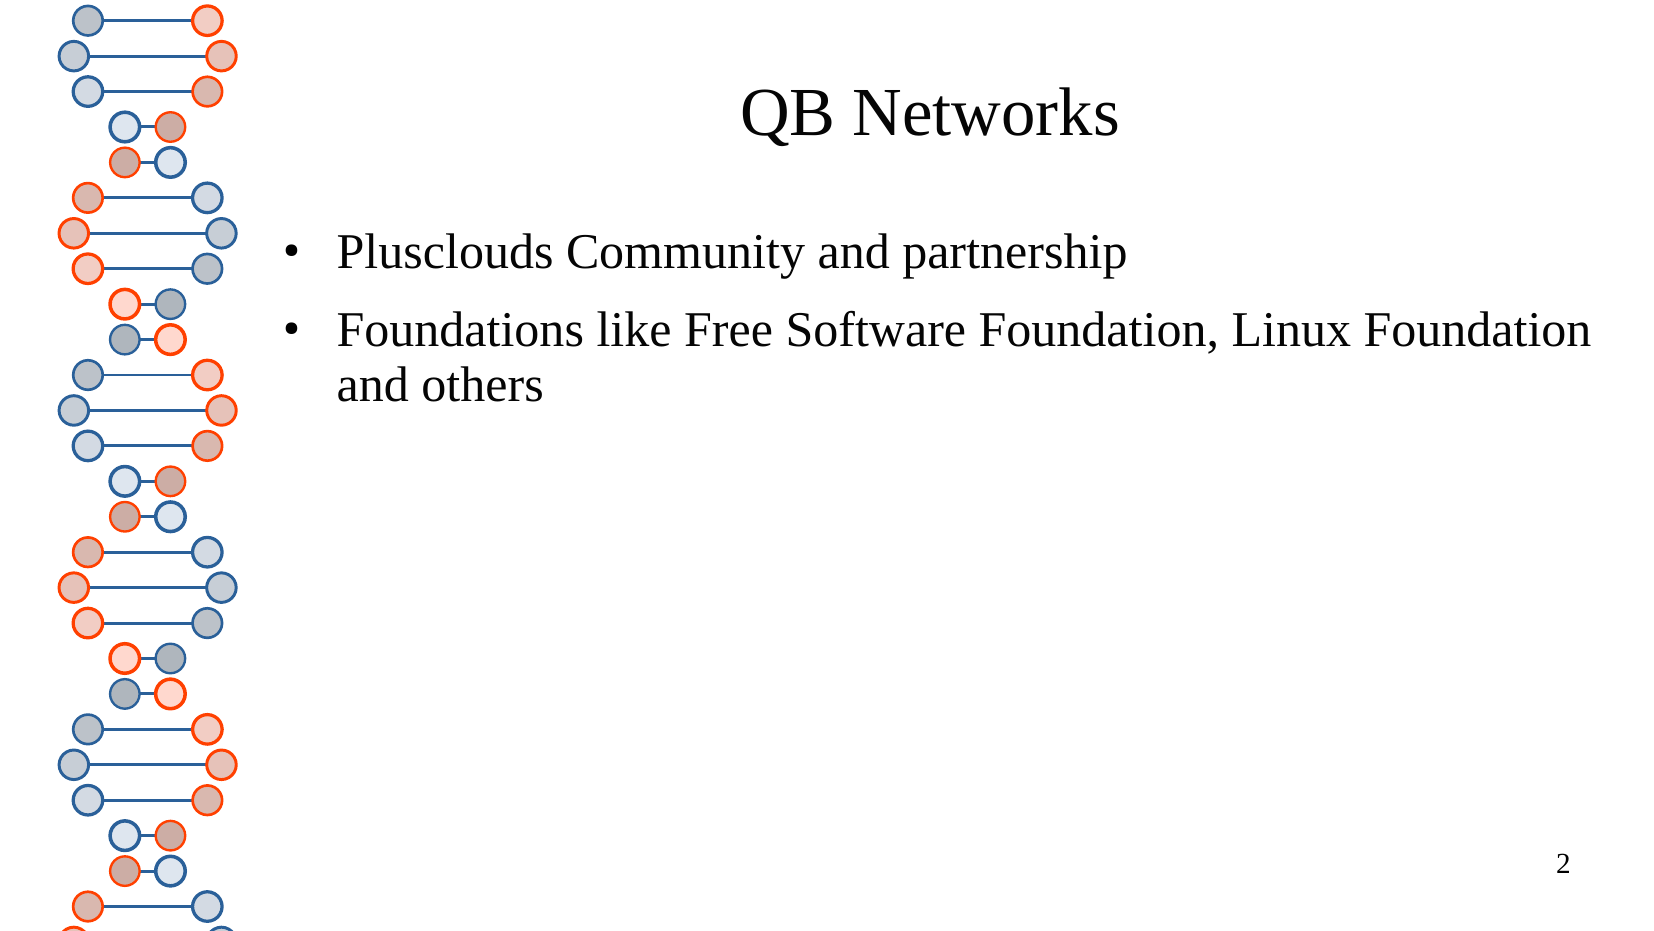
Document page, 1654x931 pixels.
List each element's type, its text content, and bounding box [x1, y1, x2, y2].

list Plusclouds Community and partnership Foundations like Free Software Foundation, Linux Foundation and others [265, 224, 1595, 764]
title QB Networks [265, 35, 1595, 189]
